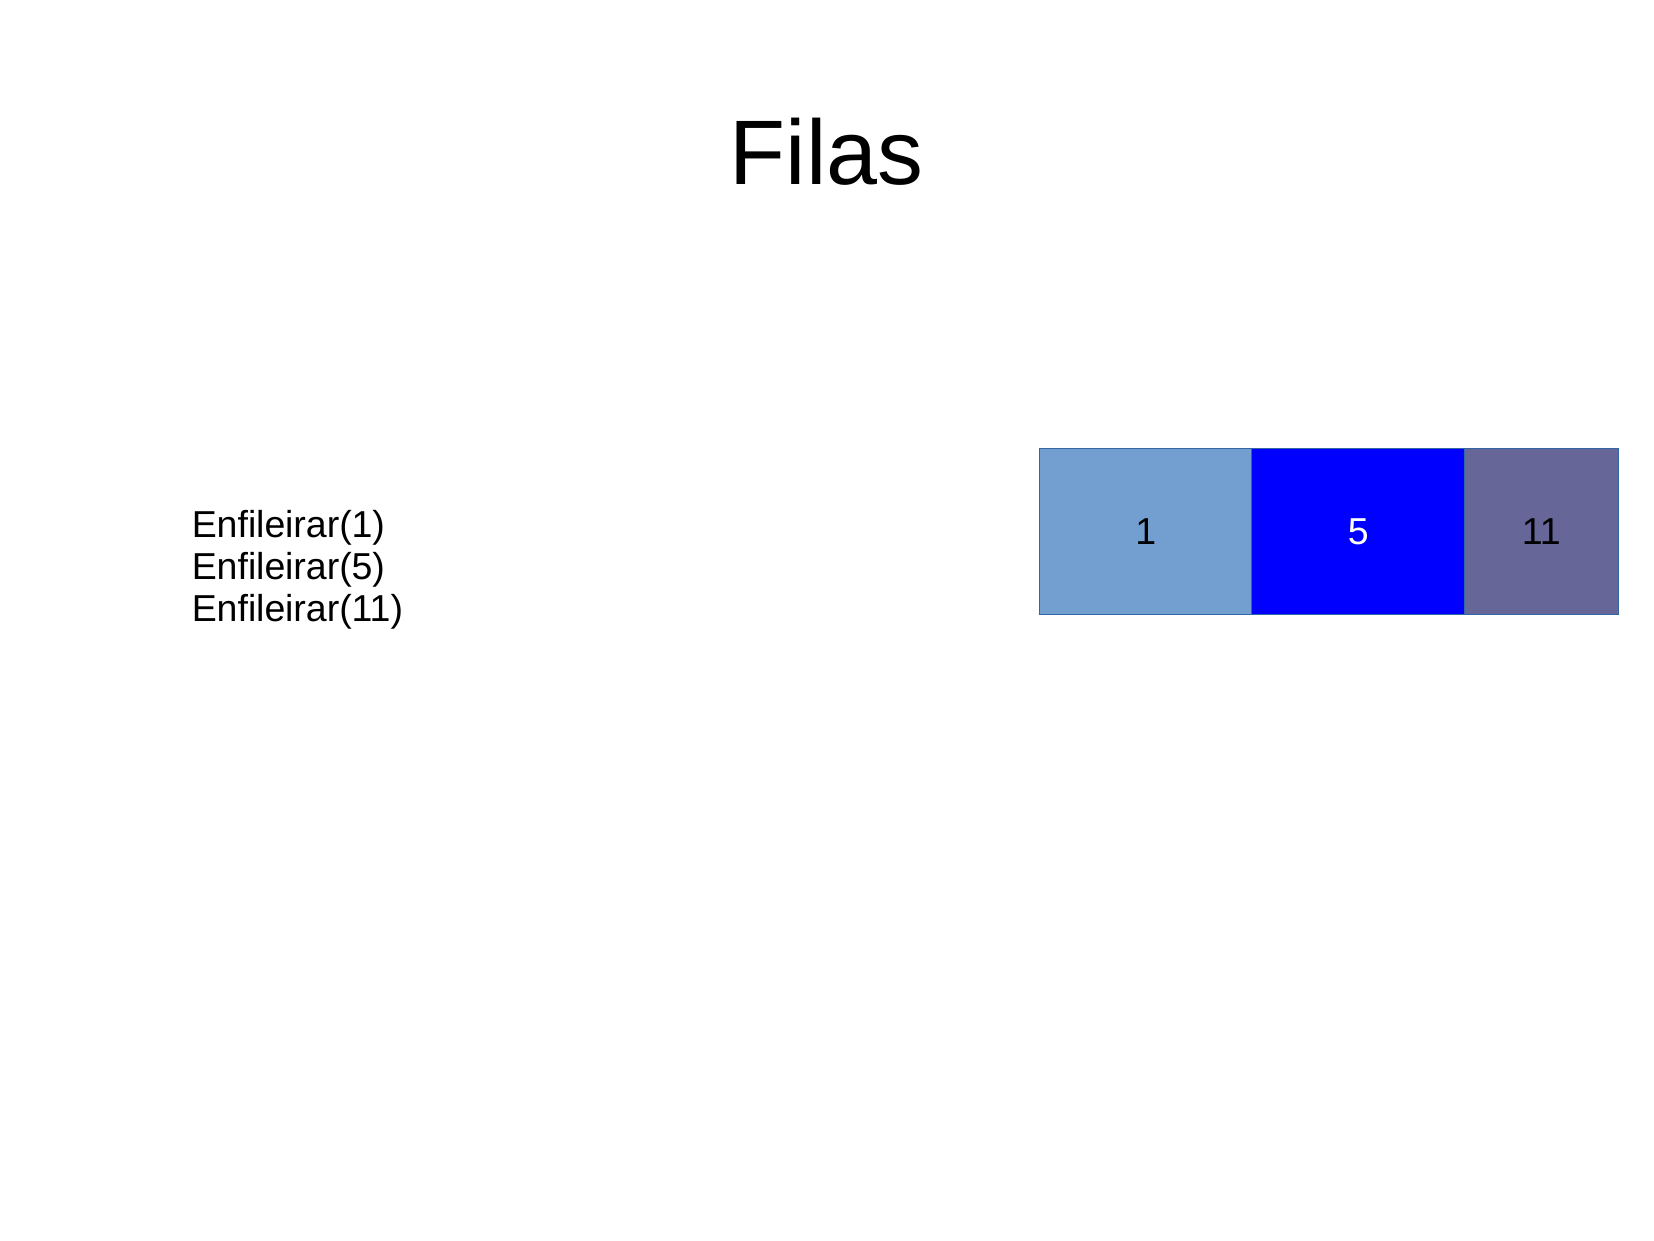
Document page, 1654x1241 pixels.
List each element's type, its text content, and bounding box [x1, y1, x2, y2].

text_box 1 [1039, 448, 1251, 615]
text_box Enfileirar(1) Enfileirar(5) Enfileirar(11) [177, 496, 421, 637]
title Filas [82, 49, 1571, 257]
text_box 11 [1464, 448, 1619, 615]
text_box 5 [1251, 448, 1464, 615]
